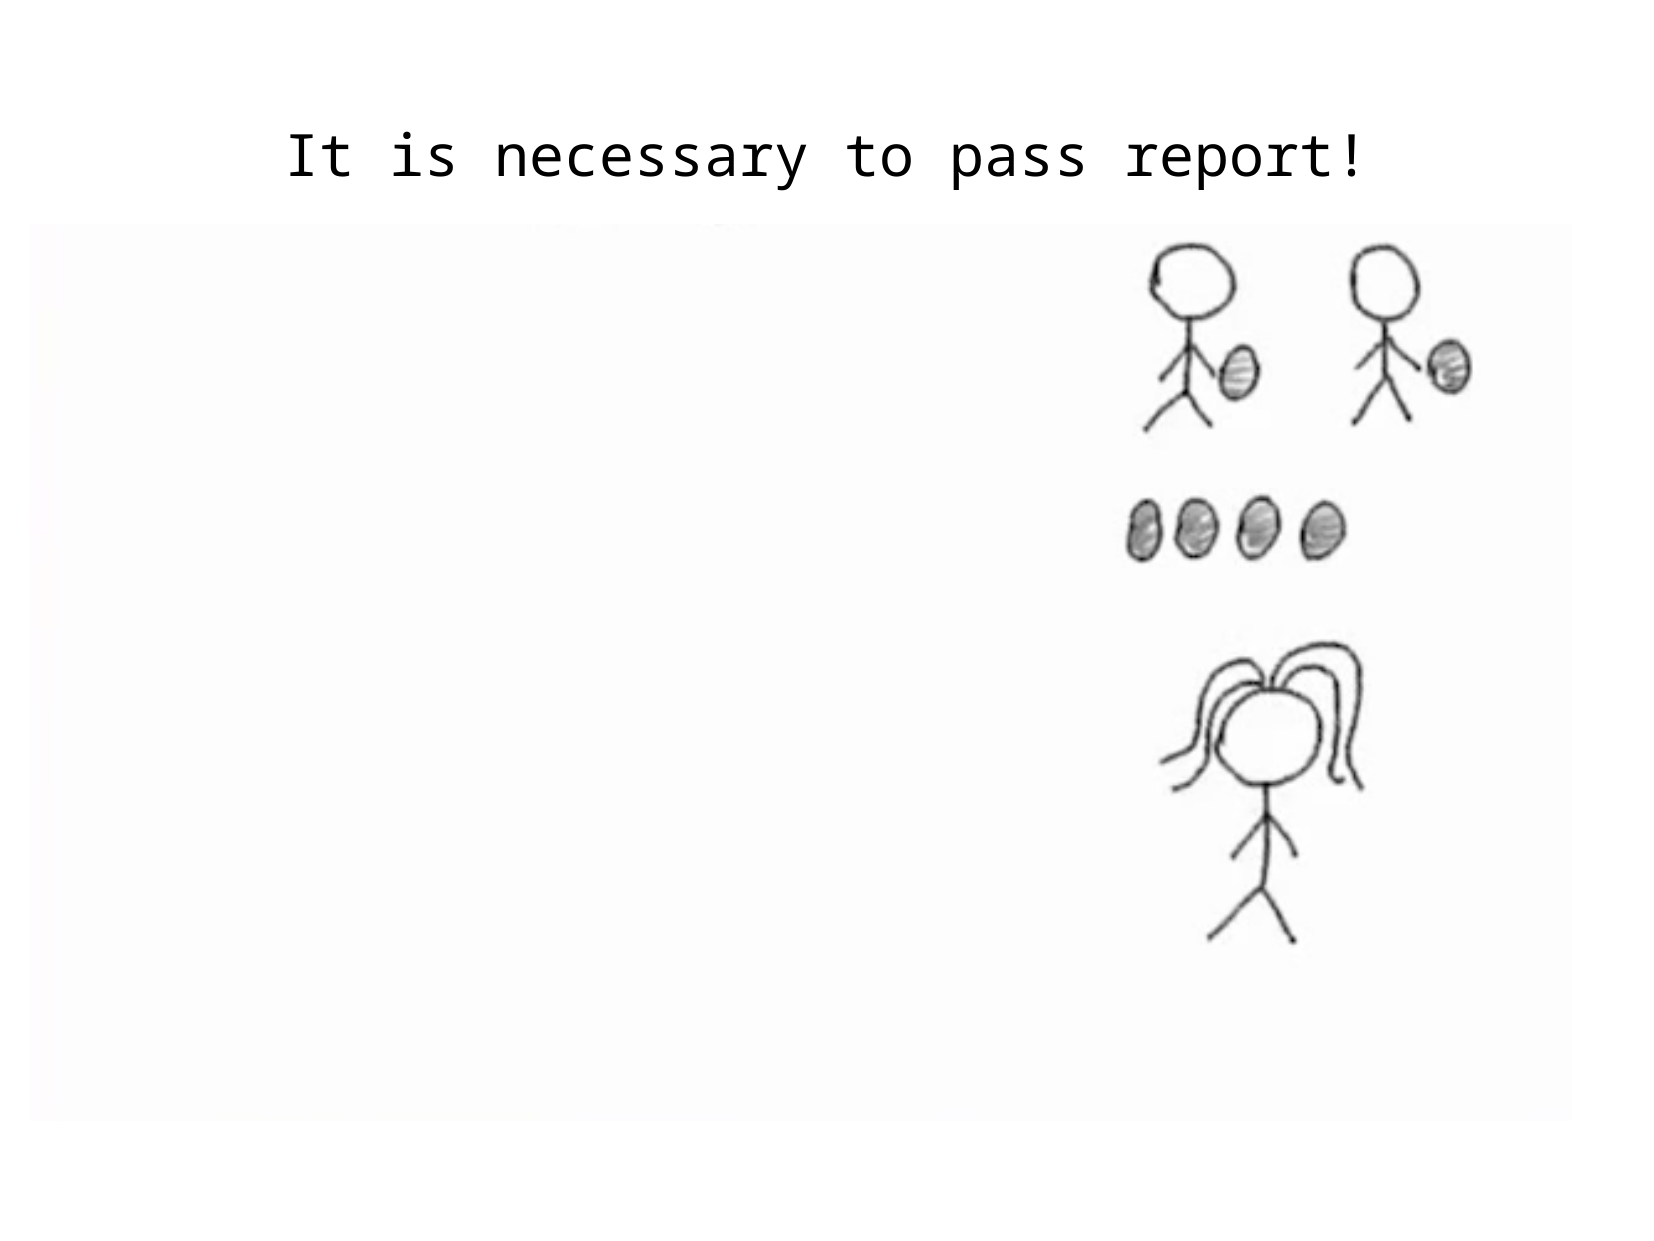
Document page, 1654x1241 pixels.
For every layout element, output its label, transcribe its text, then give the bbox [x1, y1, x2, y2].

picture [29, 224, 1572, 1121]
title It is necessary to pass report! [82, 49, 1571, 224]
